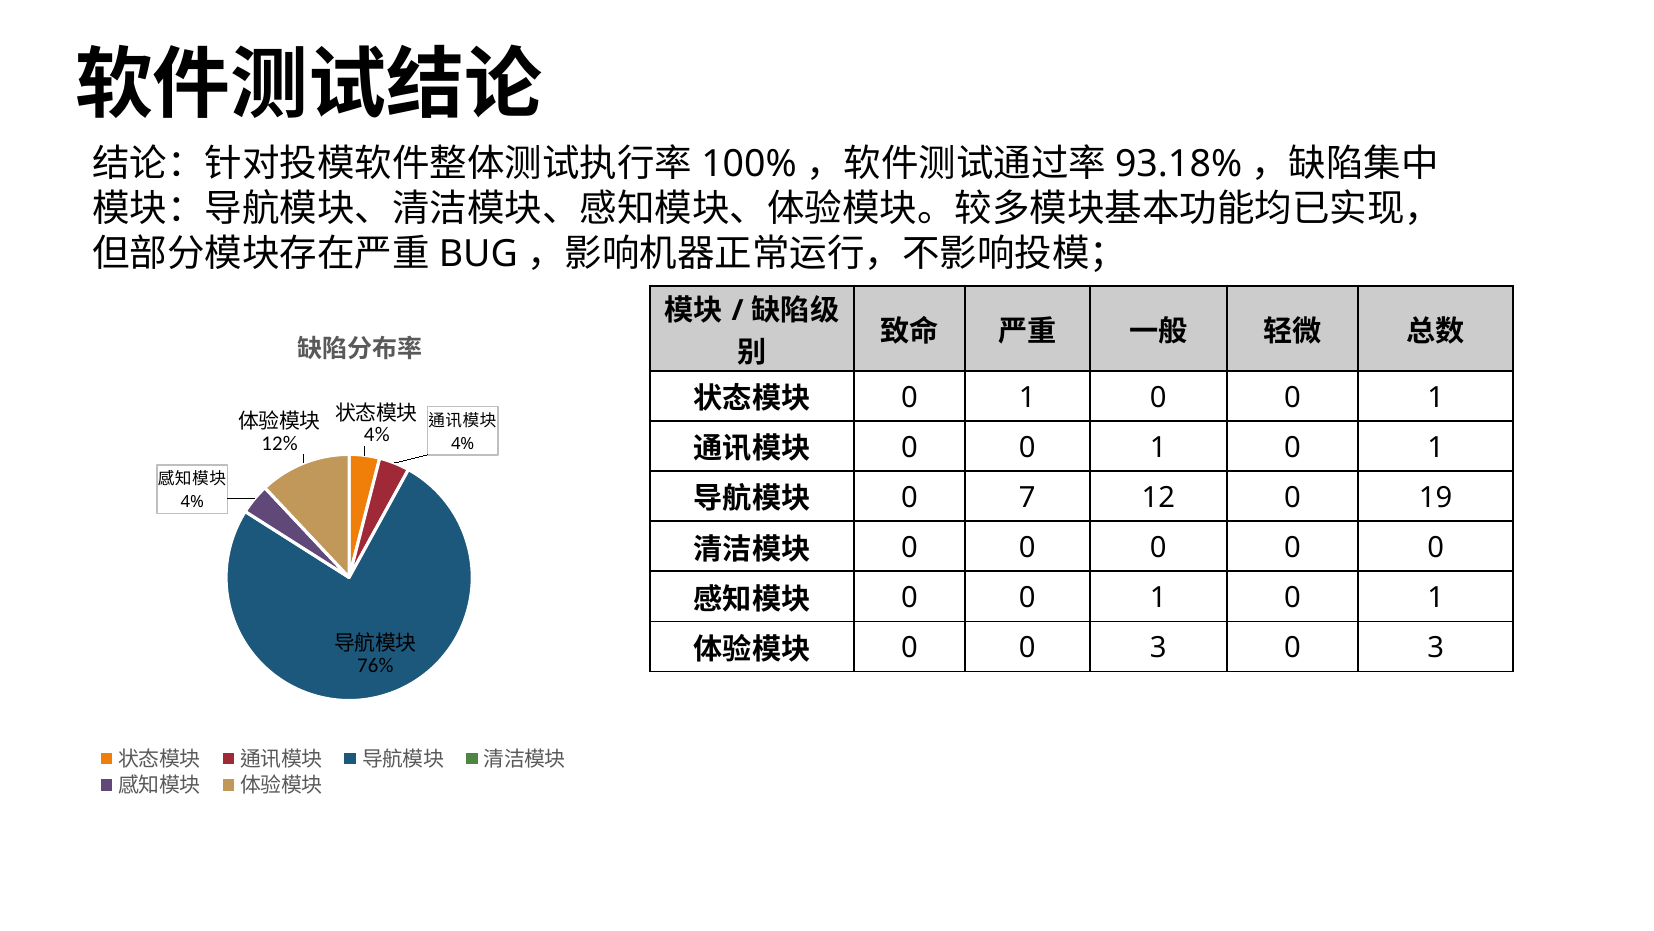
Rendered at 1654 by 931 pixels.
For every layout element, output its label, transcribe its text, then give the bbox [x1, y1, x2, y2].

table_cell 状态模块 [651, 372, 853, 420]
table_cell 0 [1228, 472, 1357, 520]
text_box 软件测试结论 [55, 37, 949, 137]
table_cell 1 [1359, 372, 1512, 420]
table_cell 0 [855, 622, 964, 671]
table_cell 感知模块 [651, 572, 853, 621]
table_header 一般 [1091, 287, 1226, 370]
table_cell 1 [966, 372, 1089, 420]
table_cell 0 [1359, 522, 1512, 570]
table_cell 1 [1091, 572, 1226, 621]
table_cell 0 [1228, 522, 1357, 570]
table_cell 0 [966, 422, 1089, 470]
table_cell 清洁模块 [651, 522, 853, 570]
table_cell 0 [1228, 572, 1357, 621]
table_cell 1 [1359, 422, 1512, 470]
table_cell 0 [1228, 372, 1357, 420]
table_header 总数 [1359, 287, 1512, 370]
table_header 轻微 [1228, 287, 1357, 370]
table_cell 1 [1091, 422, 1226, 470]
table_header 致命 [855, 287, 964, 370]
table_cell 3 [1359, 622, 1512, 671]
table_cell 19 [1359, 472, 1512, 520]
table_cell 0 [1091, 372, 1226, 420]
table_cell 0 [1091, 522, 1226, 570]
table_cell 12 [1091, 472, 1226, 520]
table_cell 0 [966, 622, 1089, 671]
table_cell 0 [966, 522, 1089, 570]
table_cell 0 [1228, 422, 1357, 470]
table_cell 0 [855, 472, 964, 520]
table_cell 1 [1359, 572, 1512, 621]
table_cell 0 [855, 372, 964, 420]
table_cell 0 [966, 572, 1089, 621]
table_cell 0 [1228, 622, 1357, 671]
chart [68, 315, 593, 818]
table_cell 0 [855, 522, 964, 570]
table_cell 0 [855, 422, 964, 470]
table_cell 体验模块 [651, 622, 853, 671]
table_cell 0 [855, 572, 964, 621]
table_cell 通讯模块 [651, 422, 853, 470]
table_header 严重 [966, 287, 1089, 370]
table_cell 7 [966, 472, 1089, 520]
table_cell 3 [1091, 622, 1226, 671]
table_header 模块/缺陷级别 [651, 287, 853, 370]
text_box 结论：针对投模软件整体测试执行率100%，软件测试通过率93.18%，缺陷集中模块：导航模块、清洁模块、感知模块、体验模块。较多模块基本功能均已实现，但部分模块存在严重BUG，影响机器正常运行，不影响投模； [92, 139, 1443, 284]
table_cell 导航模块 [651, 472, 853, 520]
